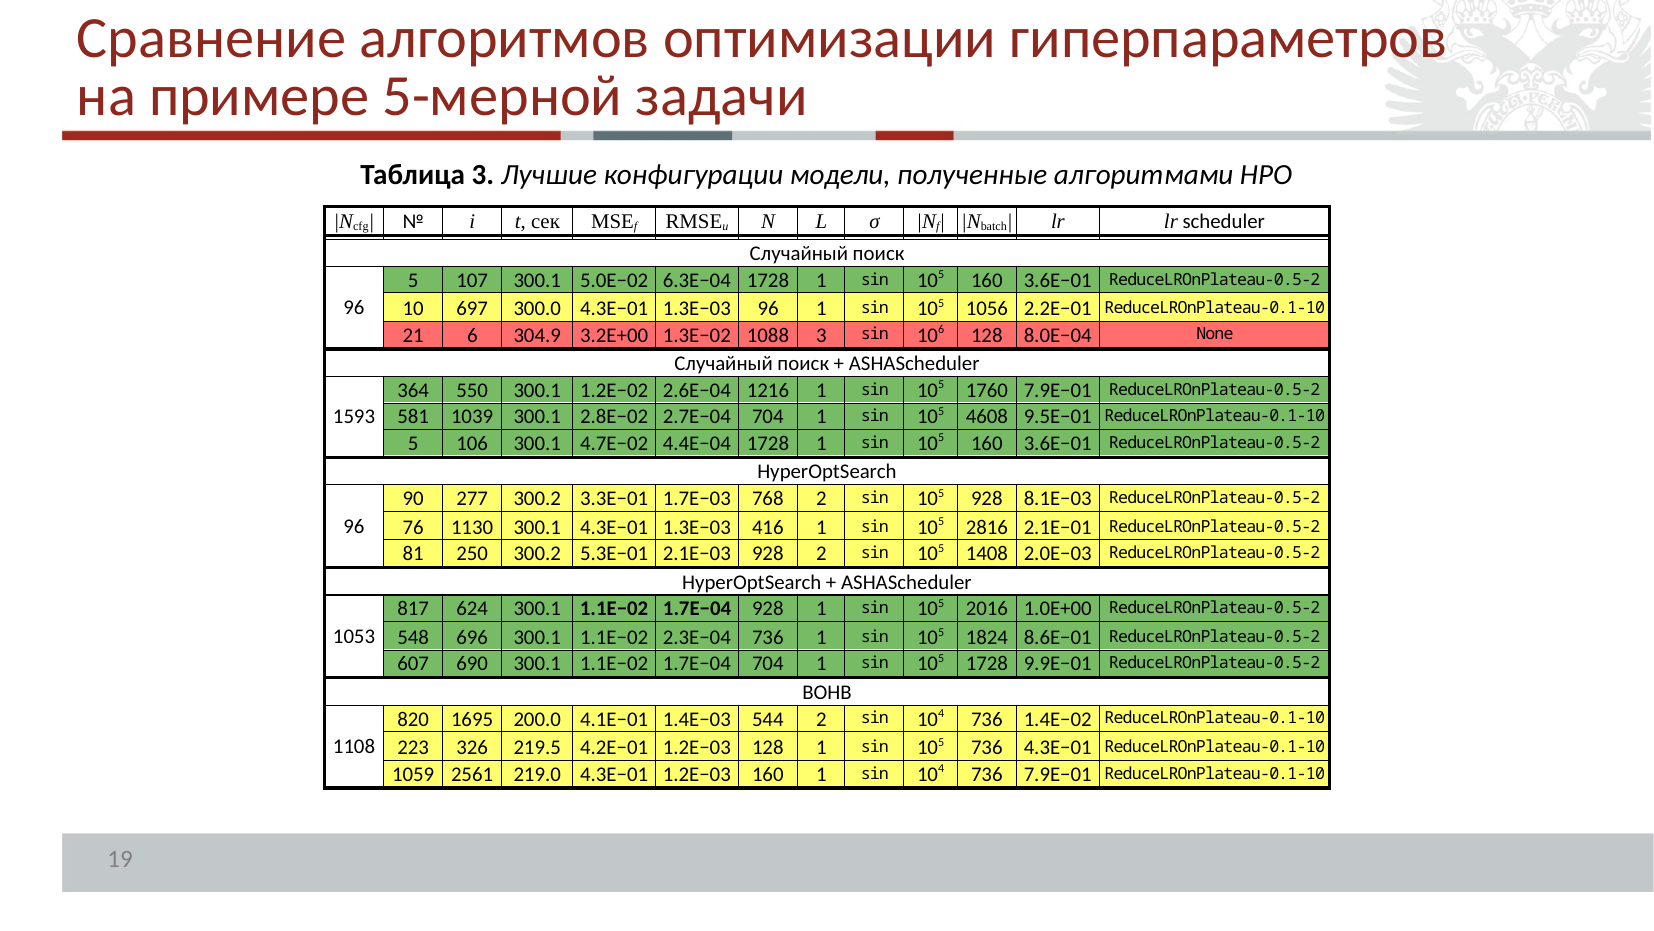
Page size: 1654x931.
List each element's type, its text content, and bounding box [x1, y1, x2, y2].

title Сравнение алгоритмов оптимизации гиперпараметров на примере 5-мерной задачи [76, 13, 1565, 131]
text_box Таблица 3. Лучшие конфигурации модели, полученные алгоритмами HPO [345, 155, 1308, 200]
picture [0, 0, 1654, 931]
